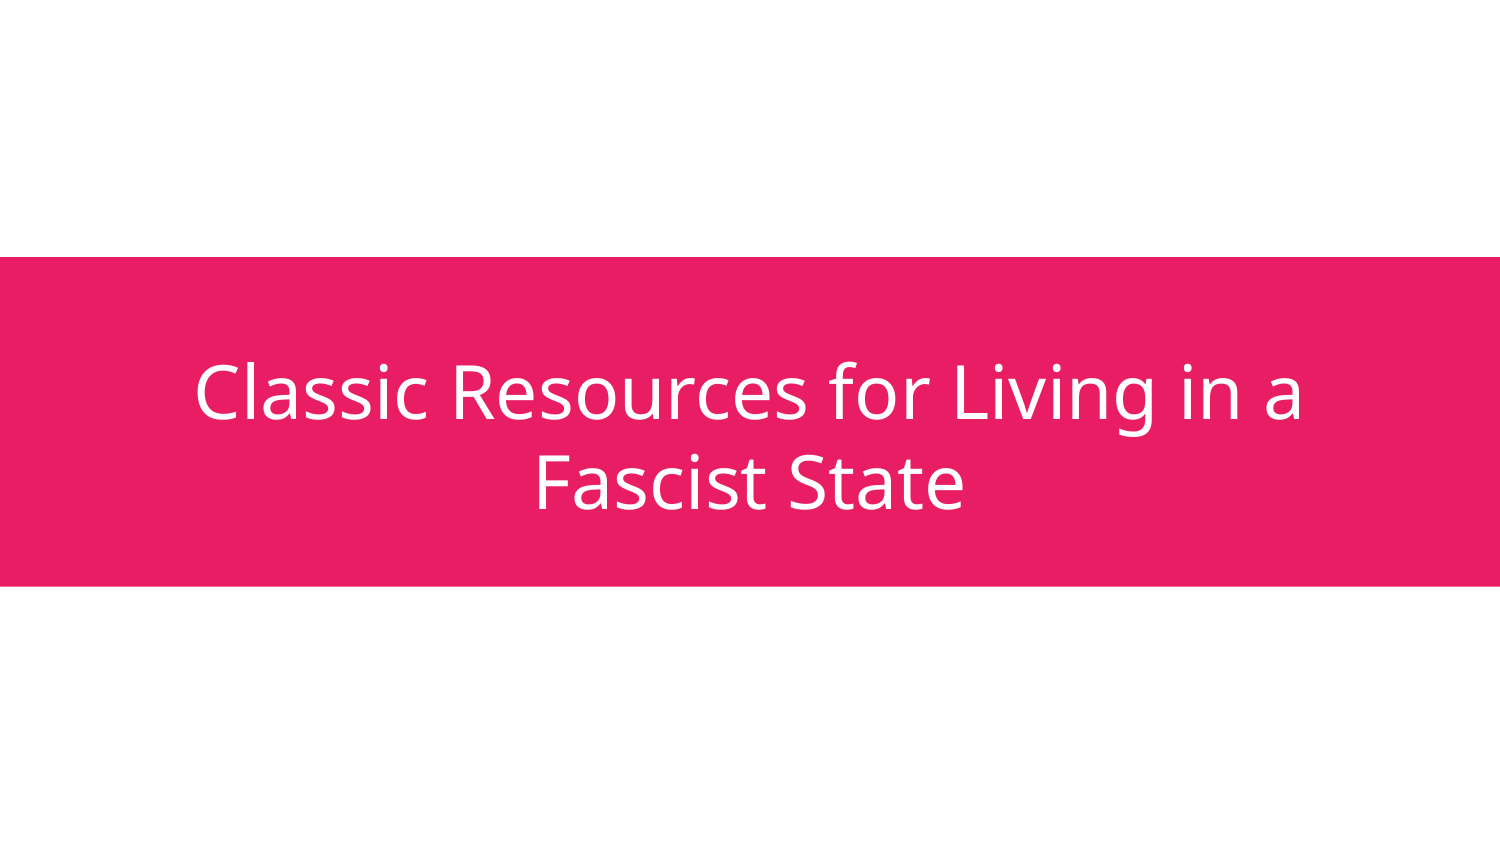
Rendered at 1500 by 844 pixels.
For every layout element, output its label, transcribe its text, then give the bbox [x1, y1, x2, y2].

title Classic Resources for Living in a Fascist State [70, 309, 1430, 559]
